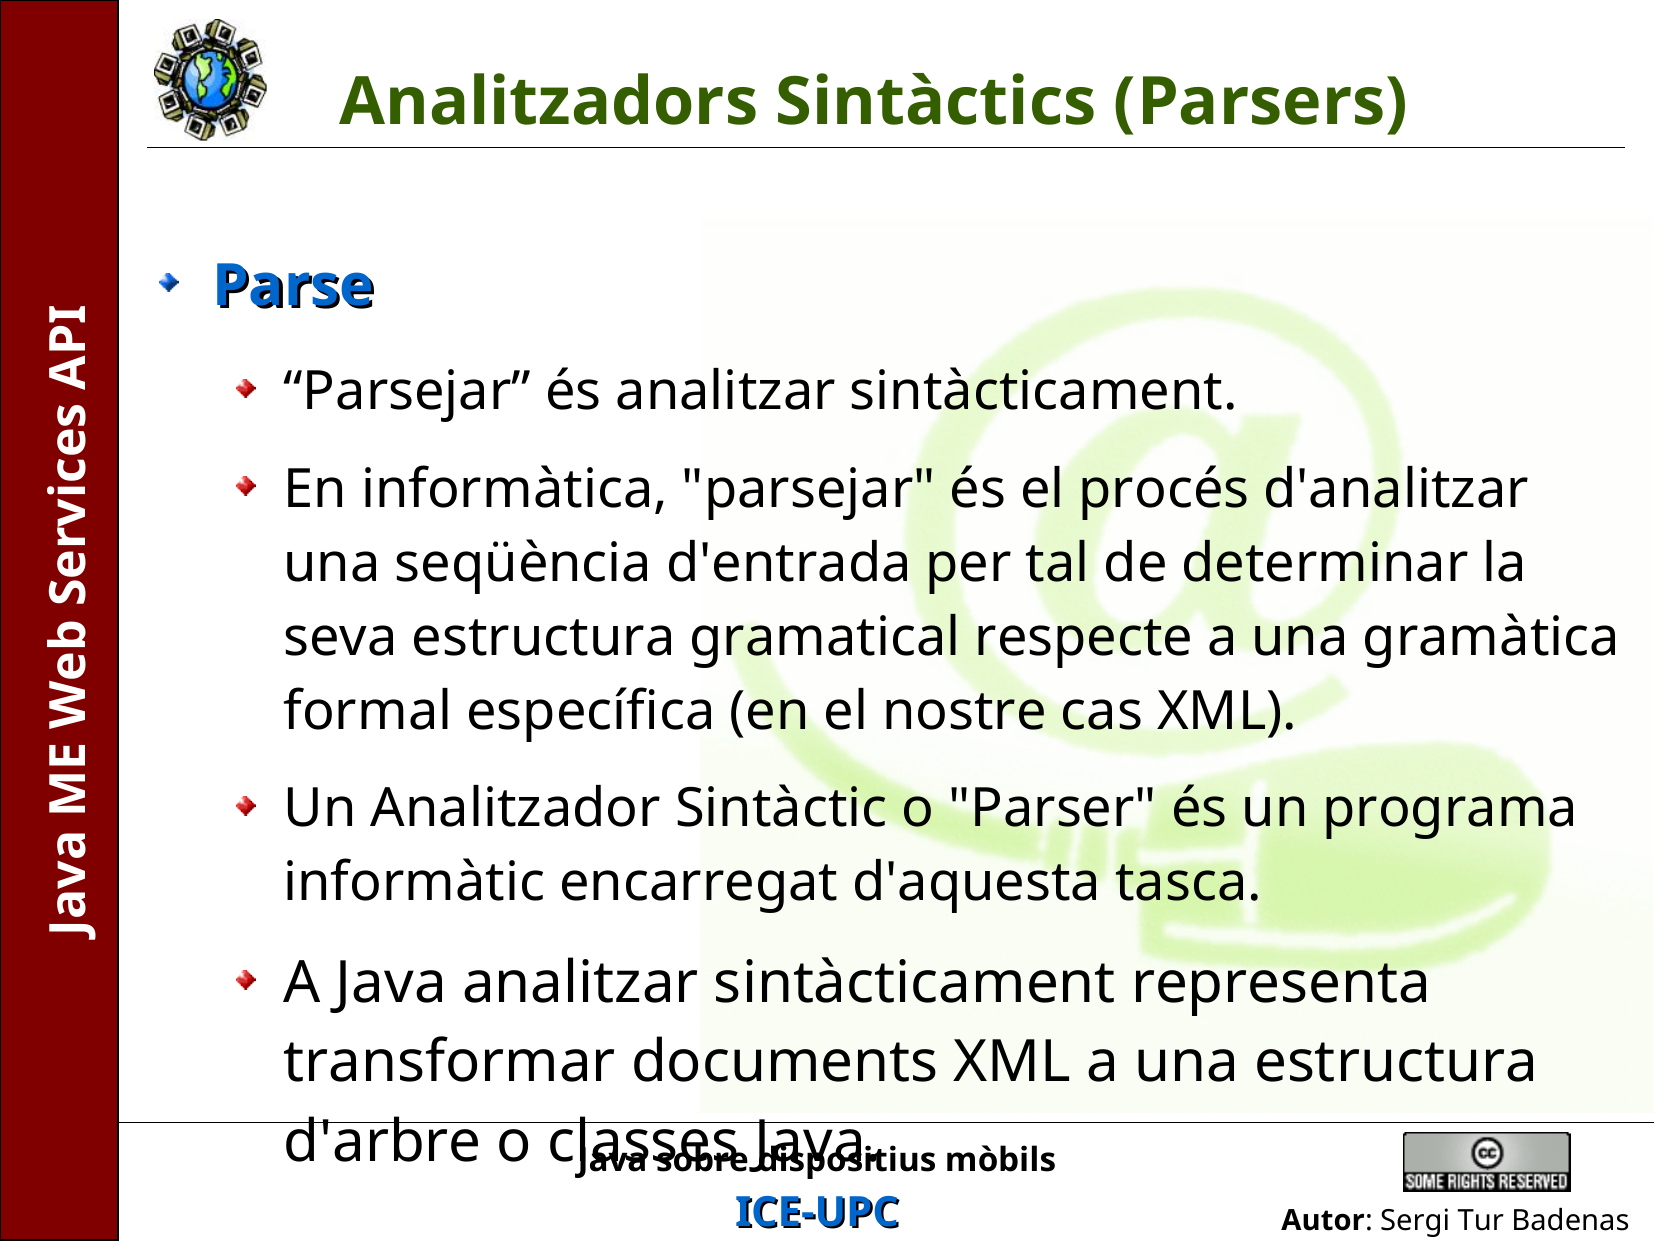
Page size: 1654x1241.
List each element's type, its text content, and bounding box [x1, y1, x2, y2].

title Analitzadors Sintàctics (Parsers) [129, 49, 1619, 148]
list Parse “Parsejar” és analitzar sintàcticament. En informàtica, "parsejar" és el procés d'analitzar una seqüència d'entrada per tal de determinar la seva estructura gramatical respecte a una gramàtica formal específica (en el nostre cas XML). Un Analitzador Sintàctic o "Parser" és un programa informàtic encarregat d'aquesta tasca. A Java analitzar sintàcticament representa transformar documents XML a una estructura d'arbre o classes Java. [141, 242, 1630, 1172]
picture [700, 217, 1654, 1113]
picture [1403, 1172, 1571, 1192]
picture [154, 19, 268, 49]
